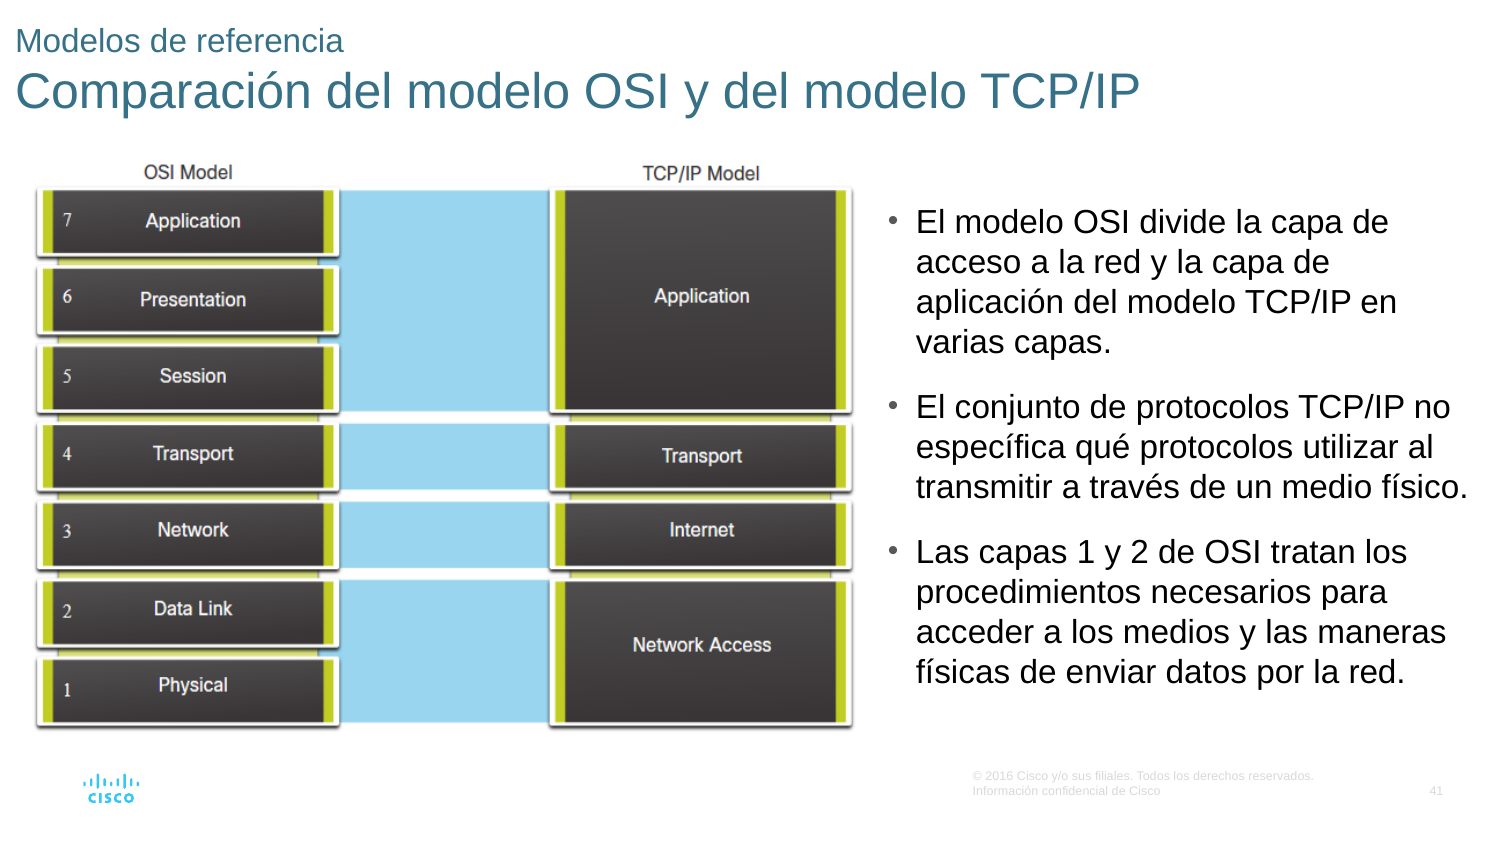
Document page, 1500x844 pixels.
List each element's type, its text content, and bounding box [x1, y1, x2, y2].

list El modelo OSI divide la capa de acceso a la red y la capa de aplicación del modelo TCP/IP en varias capas. El conjunto de protocolos TCP/IP no específica qué protocolos utilizar al transmitir a través de un medio físico. Las capas 1 y 2 de OSI tratan los procedimientos necesarios para acceder a los medios y las maneras físicas de enviar datos por la red. [872, 192, 1500, 739]
picture [28, 155, 860, 739]
title Modelos de referencia Comparación del modelo OSI y del modelo TCP/IP [0, 6, 1500, 131]
